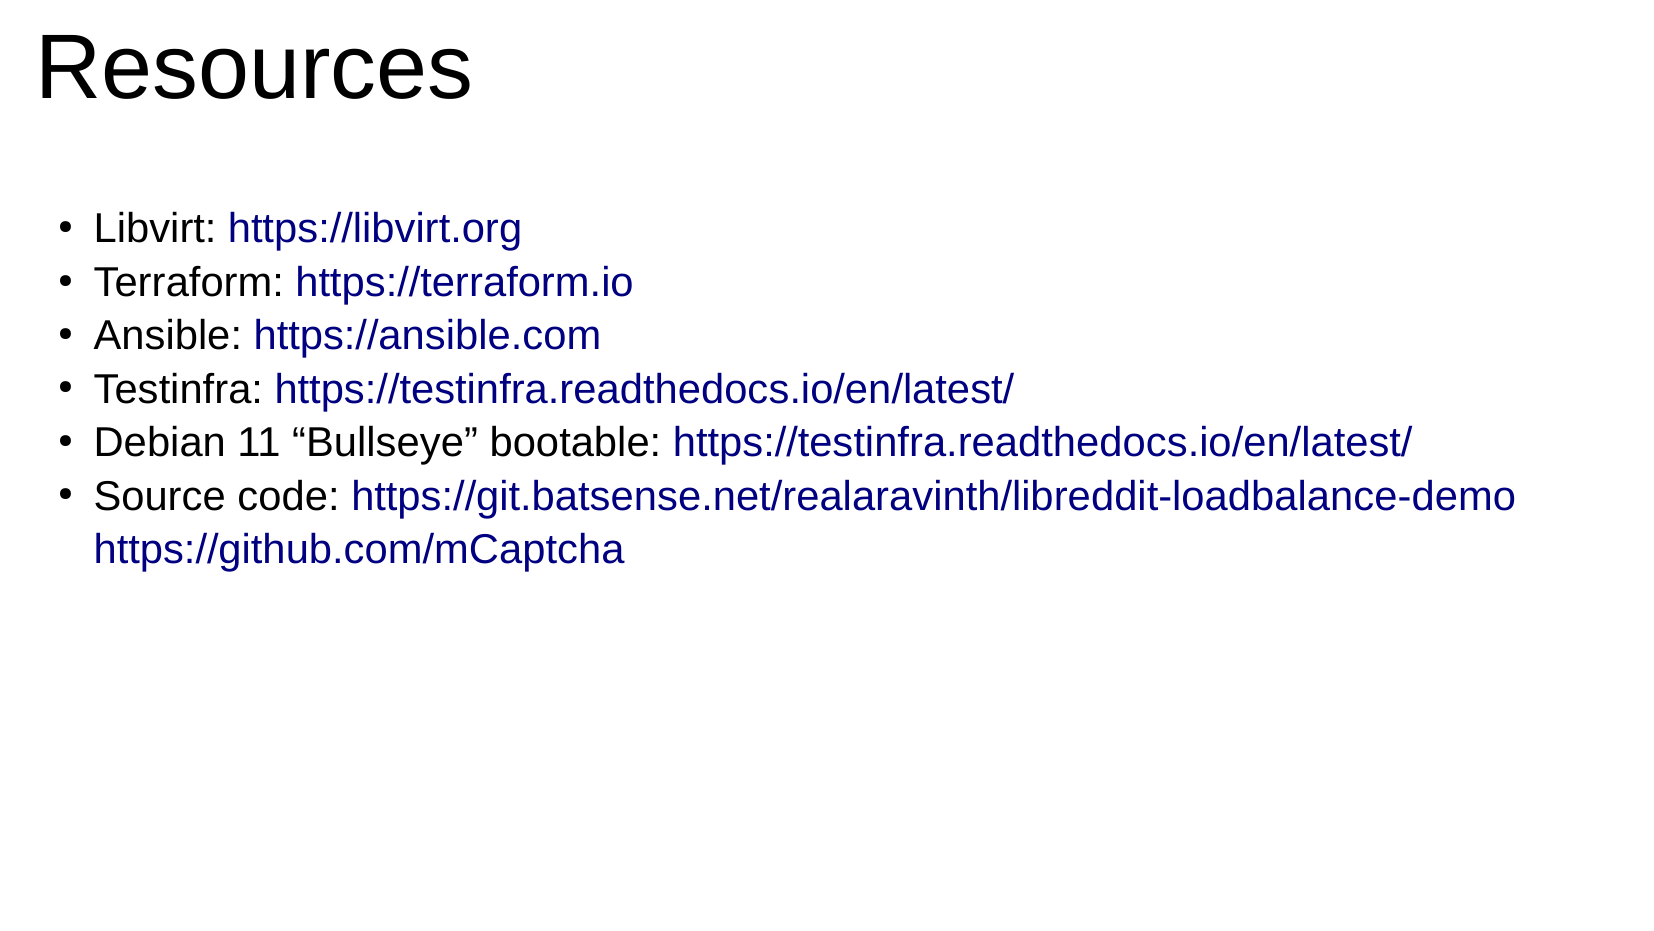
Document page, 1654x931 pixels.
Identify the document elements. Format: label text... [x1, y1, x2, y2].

title Resources [35, 0, 1576, 413]
subtitle Libvirt: https://libvirt.org Terraform: https://terraform.io Ansible: https://ansible.com Testinfra: https://testinfra.readthedocs.io/en/latest/ Debian 11 “Bullseye” bootable: https://testinfra.readthedocs.io/en/latest/ Source code: https://git.batsense.net/realaravinth/libreddit-loadbalance-demohttps://github.com/mCaptcha [58, 197, 1596, 733]
